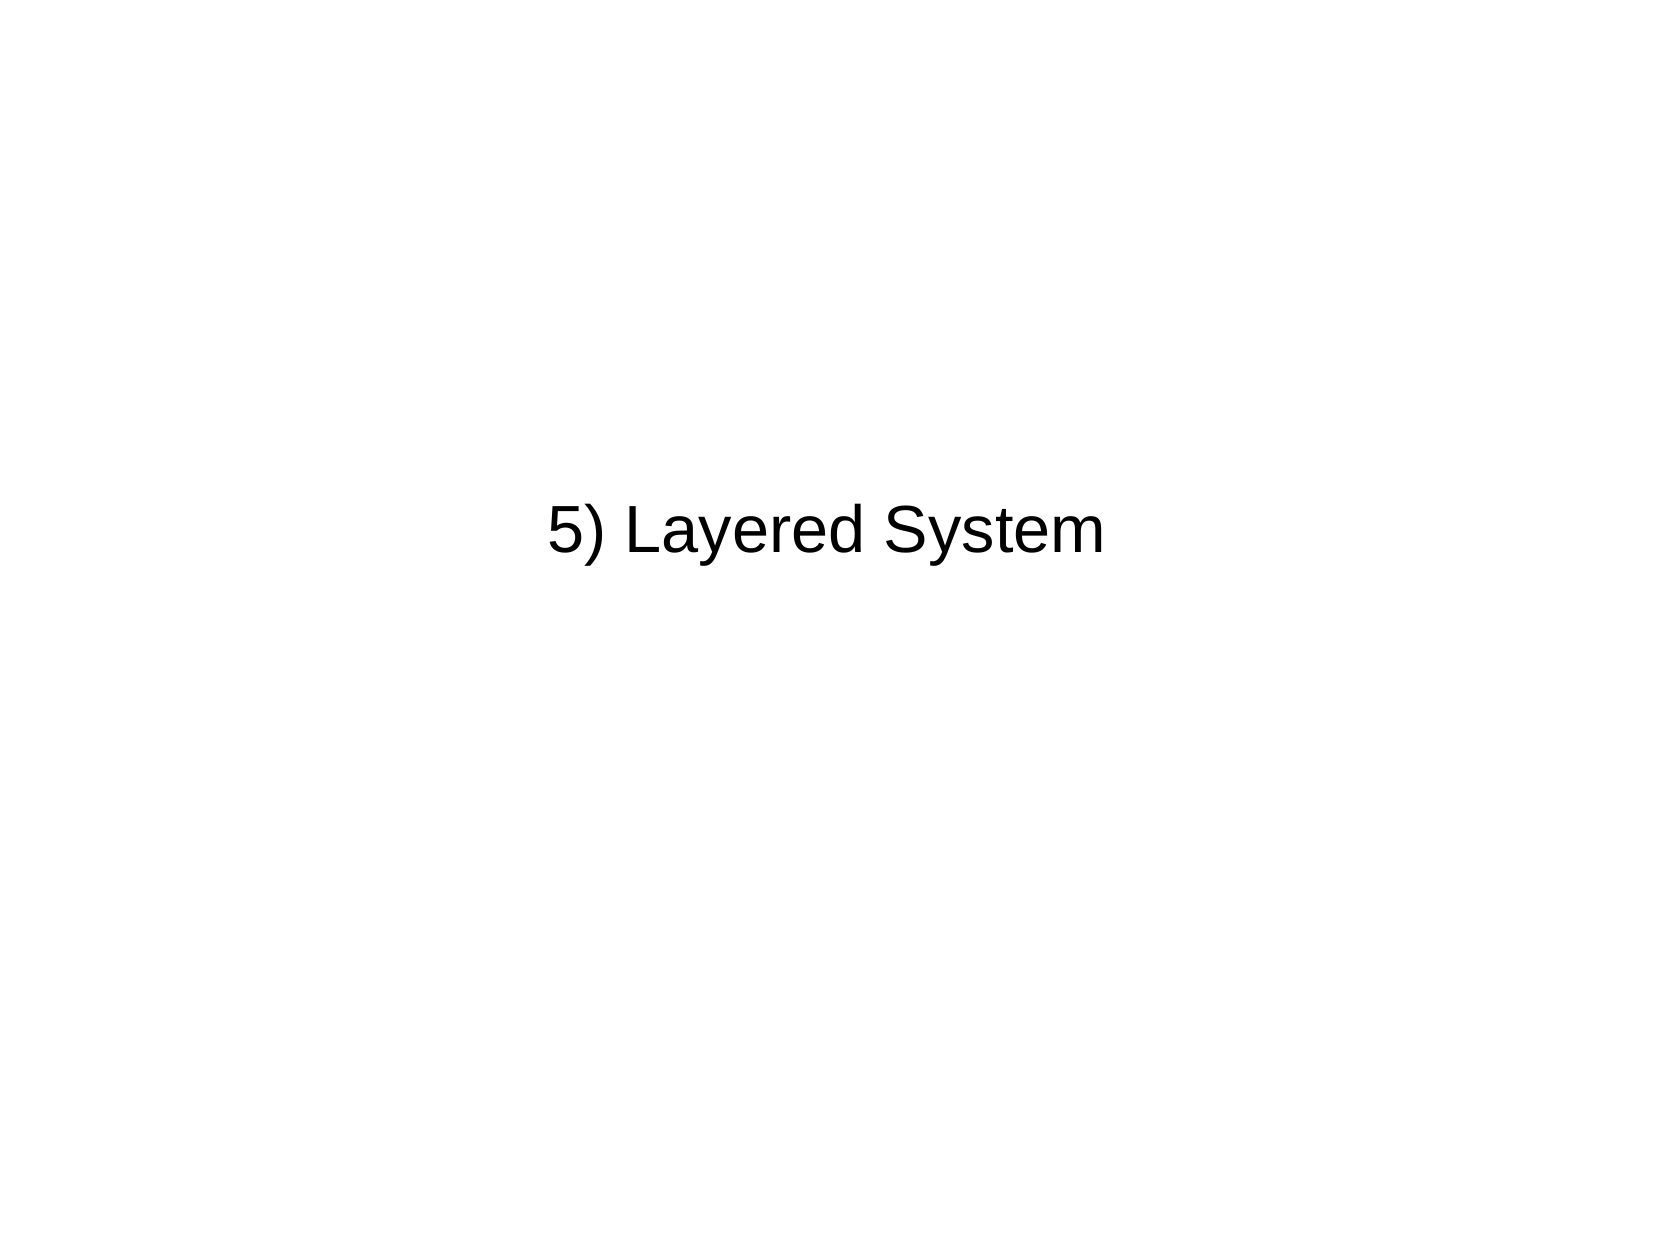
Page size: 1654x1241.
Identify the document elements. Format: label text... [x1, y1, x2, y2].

subtitle 5) Layered System [82, 49, 1571, 1010]
